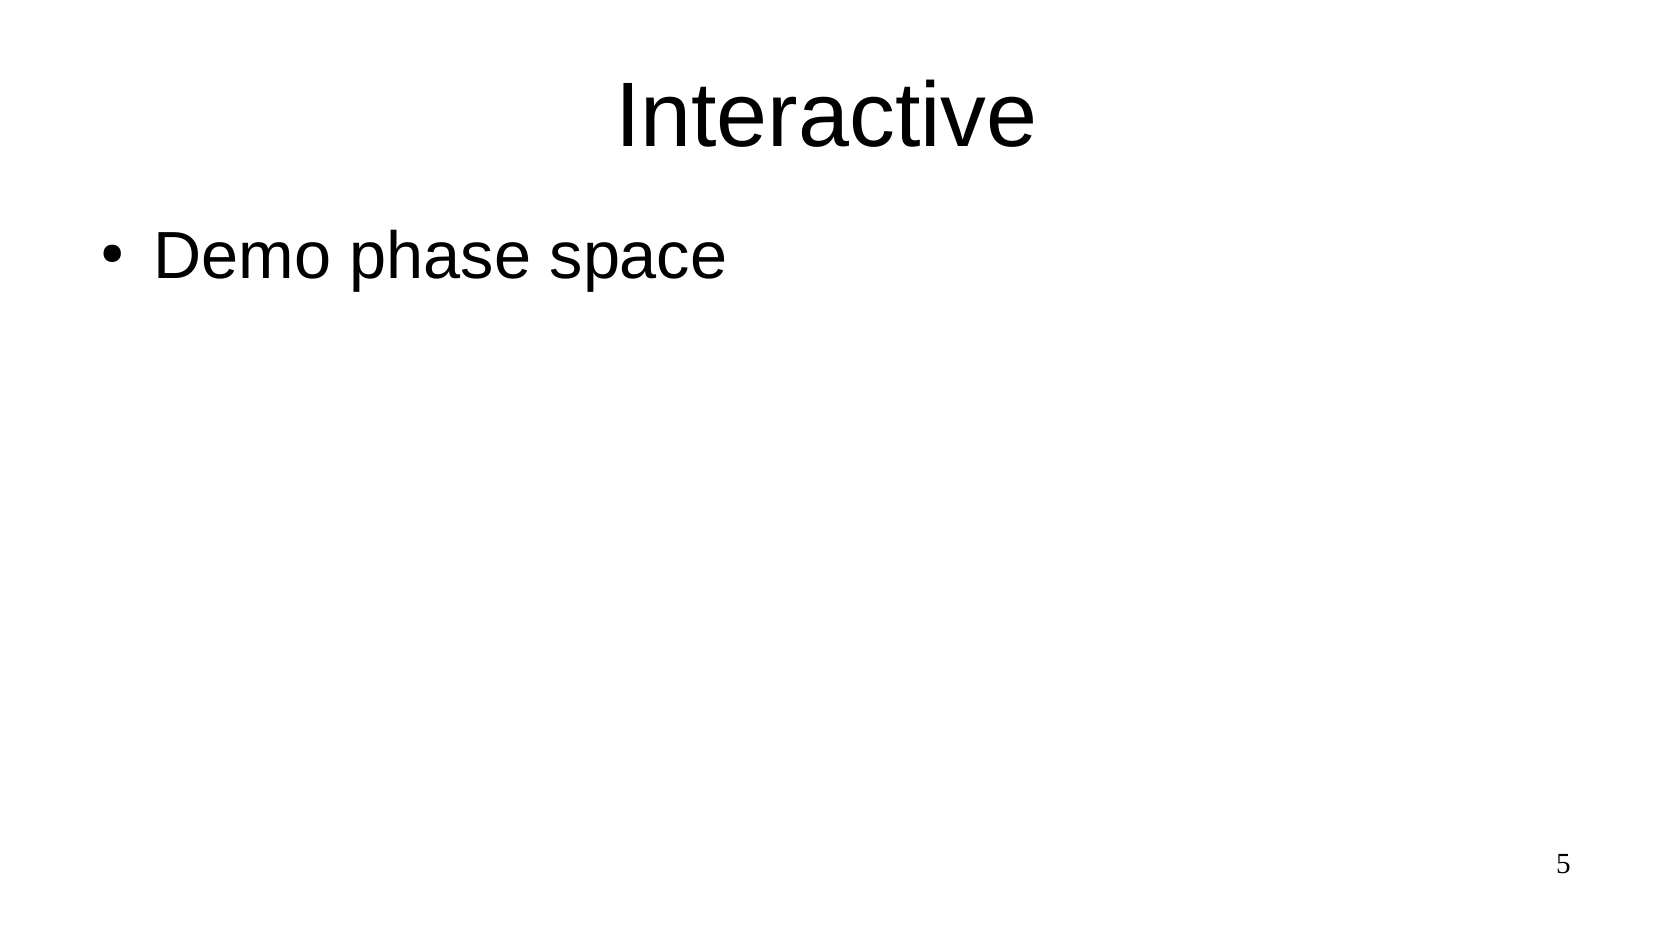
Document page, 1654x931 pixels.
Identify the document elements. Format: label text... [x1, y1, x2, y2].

title Interactive [82, 37, 1571, 193]
list Demo phase space [82, 217, 1571, 758]
